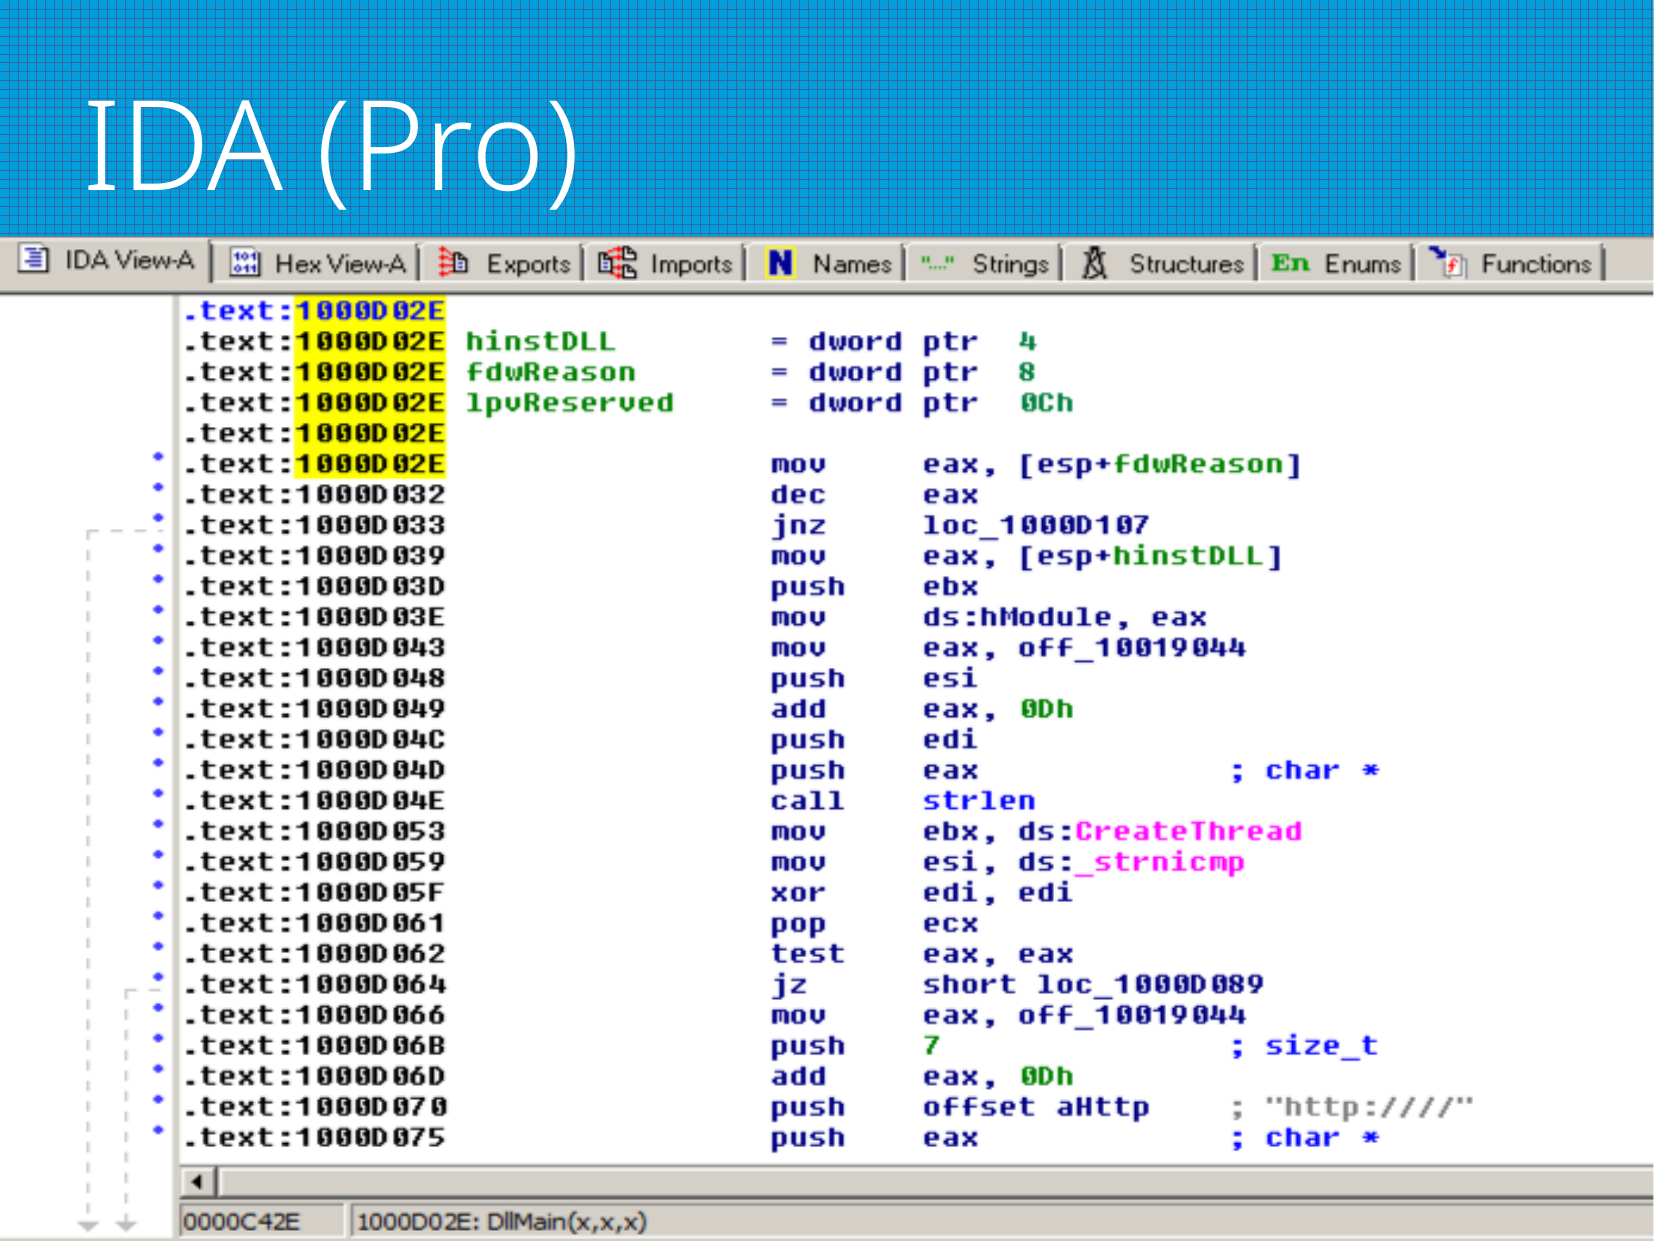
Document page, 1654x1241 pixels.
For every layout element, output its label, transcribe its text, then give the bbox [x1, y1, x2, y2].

title IDA (Pro) [82, 19, 1571, 227]
picture [0, 237, 1654, 1241]
